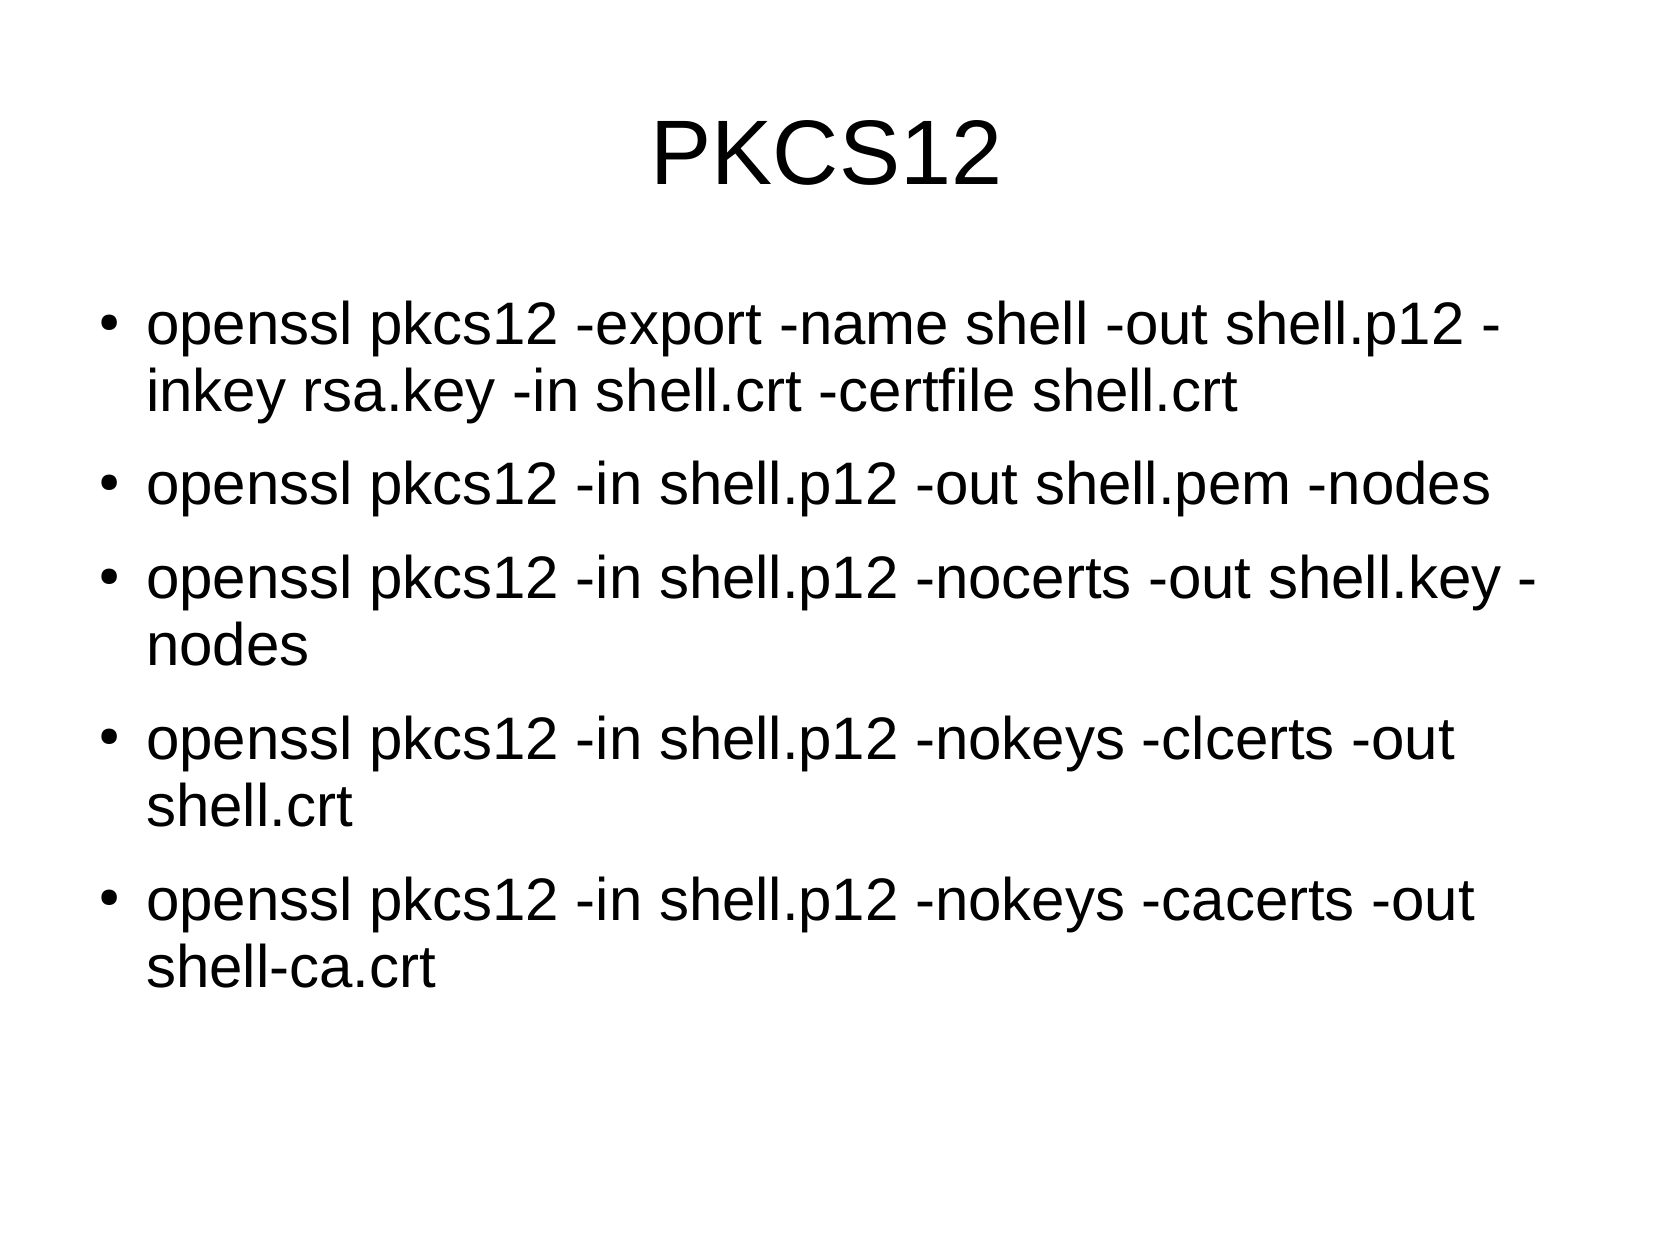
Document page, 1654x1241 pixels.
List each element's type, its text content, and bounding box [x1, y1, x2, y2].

list openssl pkcs12 -export -name shell -out shell.p12 -inkey rsa.key -in shell.crt -certfile shell.crt openssl pkcs12 -in shell.p12 -out shell.pem -nodes openssl pkcs12 -in shell.p12 -nocerts -out shell.key -nodes openssl pkcs12 -in shell.p12 -nokeys -clcerts -out shell.crt openssl pkcs12 -in shell.p12 -nokeys -cacerts -out shell-ca.crt [82, 290, 1571, 1010]
title PKCS12 [82, 49, 1571, 257]
